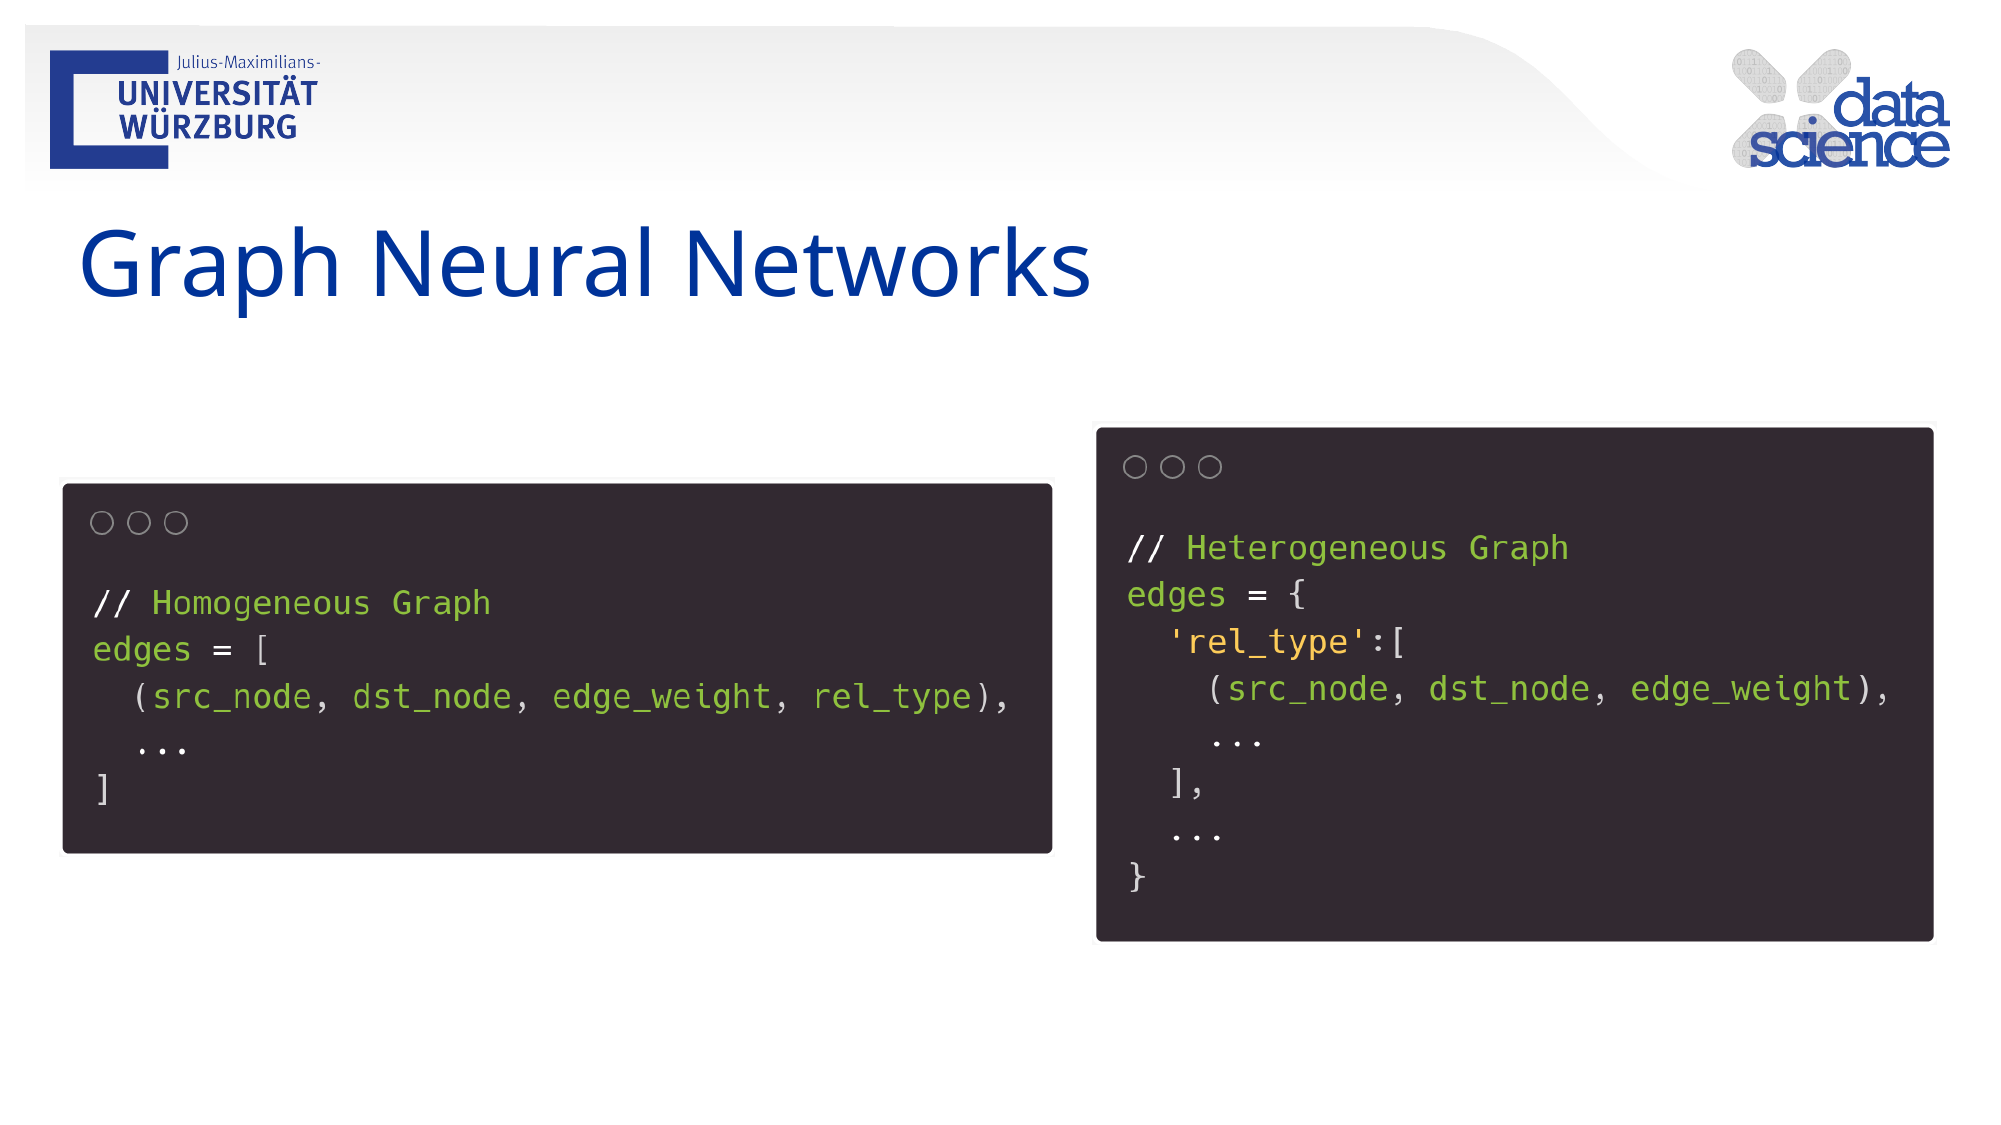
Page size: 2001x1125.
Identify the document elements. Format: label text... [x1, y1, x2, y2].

picture [50, 50, 321, 169]
picture [1092, 420, 1937, 945]
picture [1732, 49, 1950, 168]
title Graph Neural Networks [77, 198, 1901, 324]
picture [59, 476, 1055, 857]
